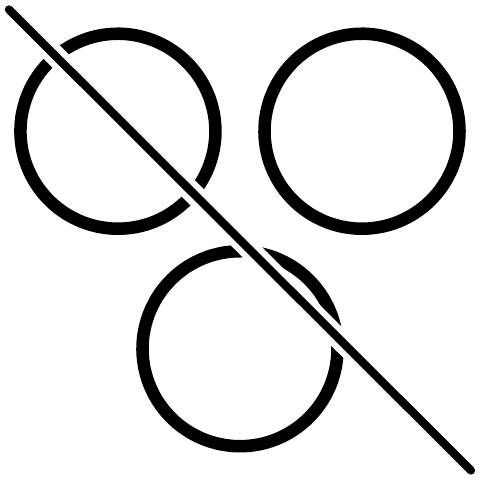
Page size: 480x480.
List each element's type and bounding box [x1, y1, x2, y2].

text_box [272, 256, 333, 317]
text_box [20, 64, 186, 229]
text_box [264, 33, 460, 229]
text_box [142, 251, 338, 447]
text_box [65, 33, 216, 184]
